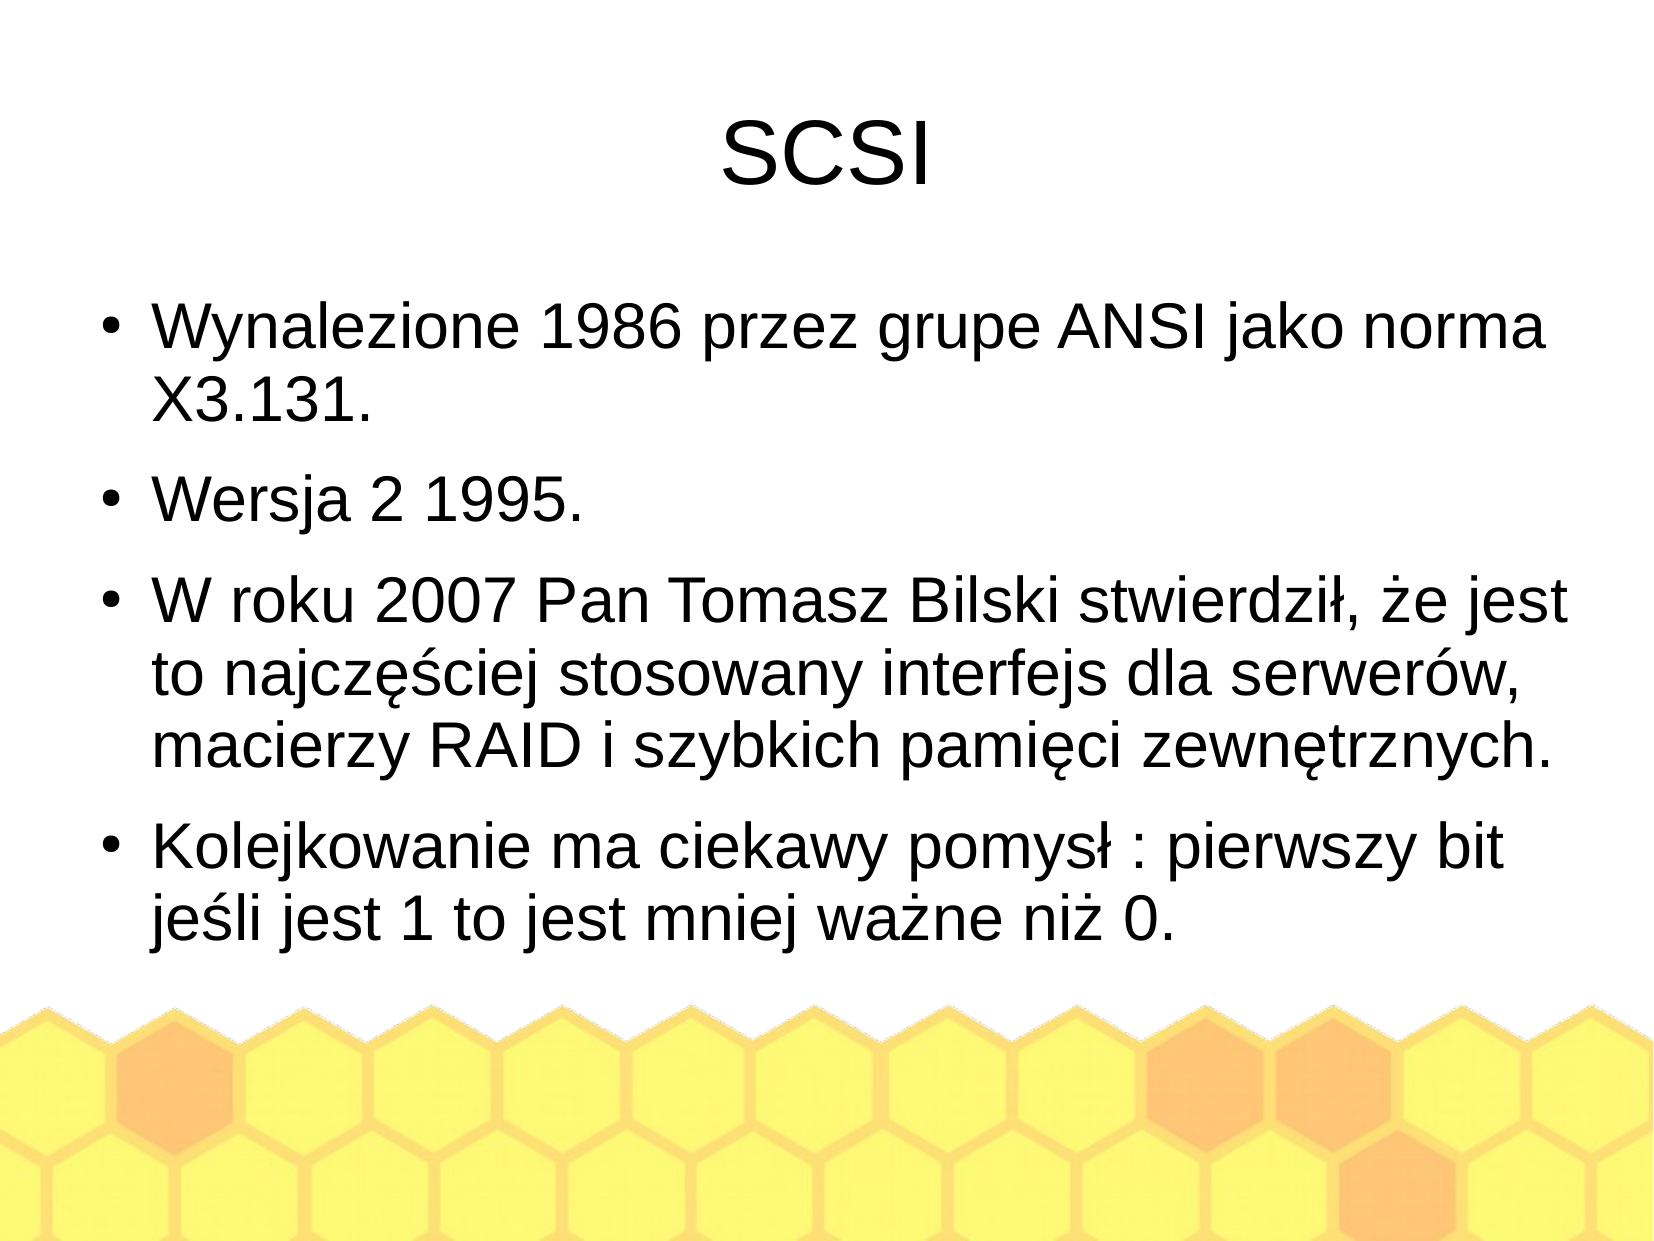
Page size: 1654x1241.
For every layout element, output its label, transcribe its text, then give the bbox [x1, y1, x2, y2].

title SCSI [82, 49, 1571, 257]
list Wynalezione 1986 przez grupe ANSI jako norma X3.131. Wersja 2 1995. W roku 2007 Pan Tomasz Bilski stwierdził, że jest to najczęściej stosowany interfejs dla serwerów, macierzy RAID i szybkich pamięci zewnętrznych. Kolejkowanie ma ciekawy pomysł : pierwszy bit jeśli jest 1 to jest mniej ważne niż 0. [82, 290, 1571, 1010]
picture [0, 1001, 1654, 1241]
